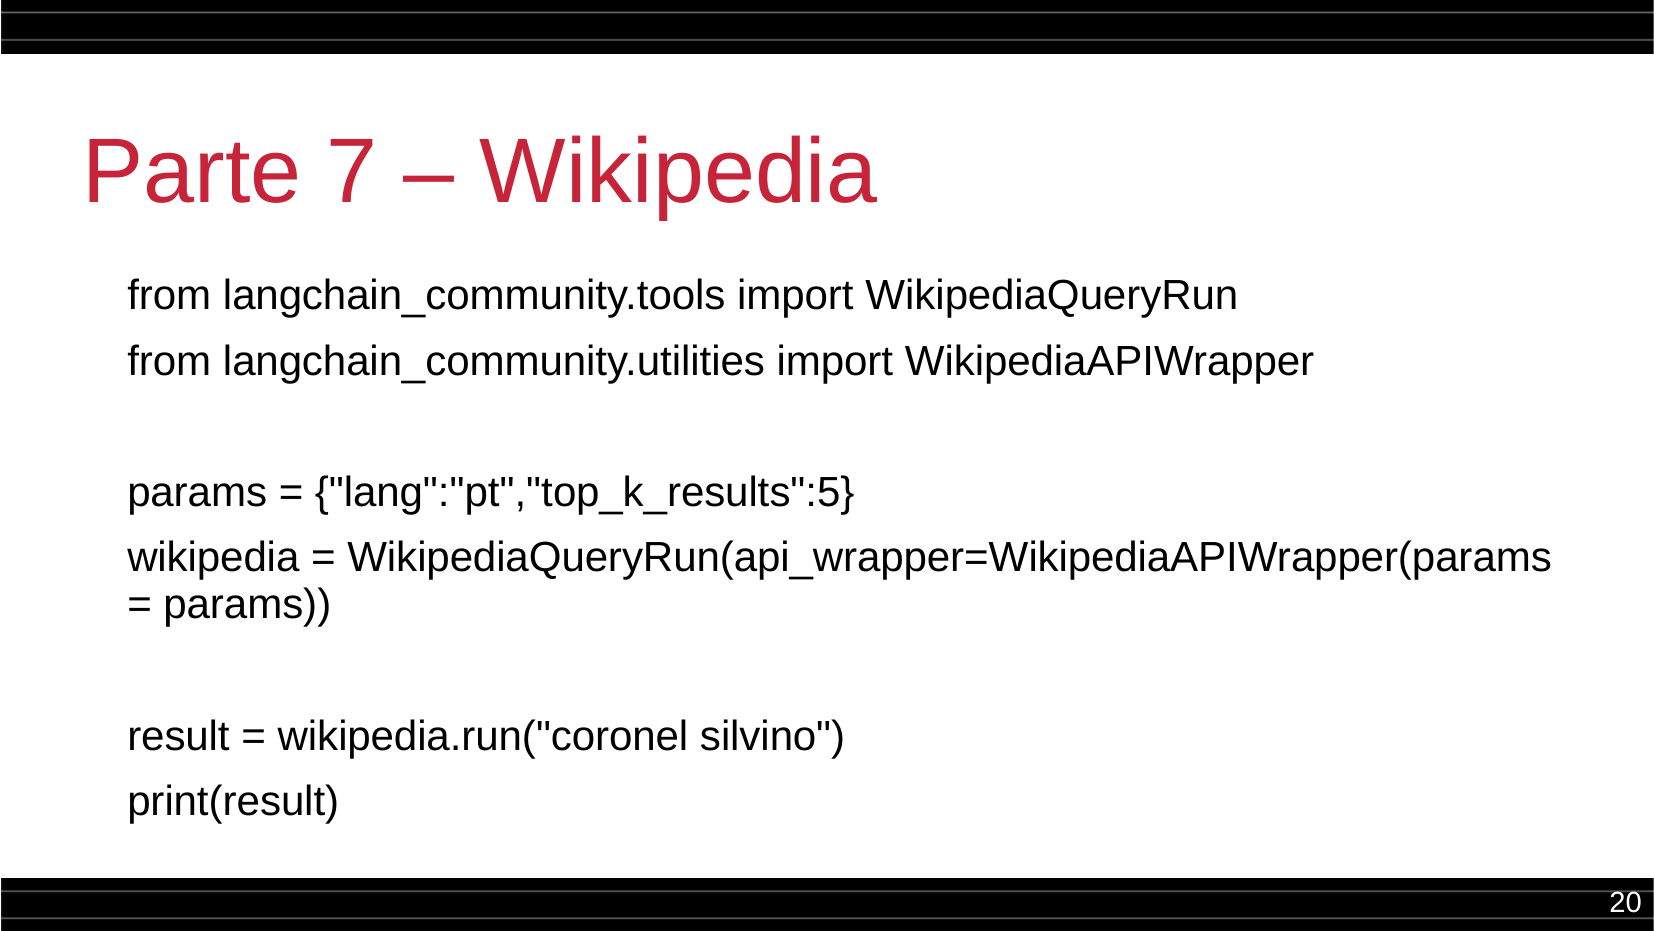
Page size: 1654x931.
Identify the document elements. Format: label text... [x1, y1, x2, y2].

picture [1, 878, 1654, 931]
title Parte 7 – Wikipedia [82, 92, 1571, 248]
picture [1, 0, 1654, 54]
list from langchain_community.tools import WikipediaQueryRun from langchain_community.utilities import WikipediaAPIWrapper params = {"lang":"pt","top_k_results":5} wikipedia = WikipediaQueryRun(api_wrapper=WikipediaAPIWrapper(params = params)) result = wikipedia.run("coronel silvino") print(result) [82, 271, 1571, 857]
